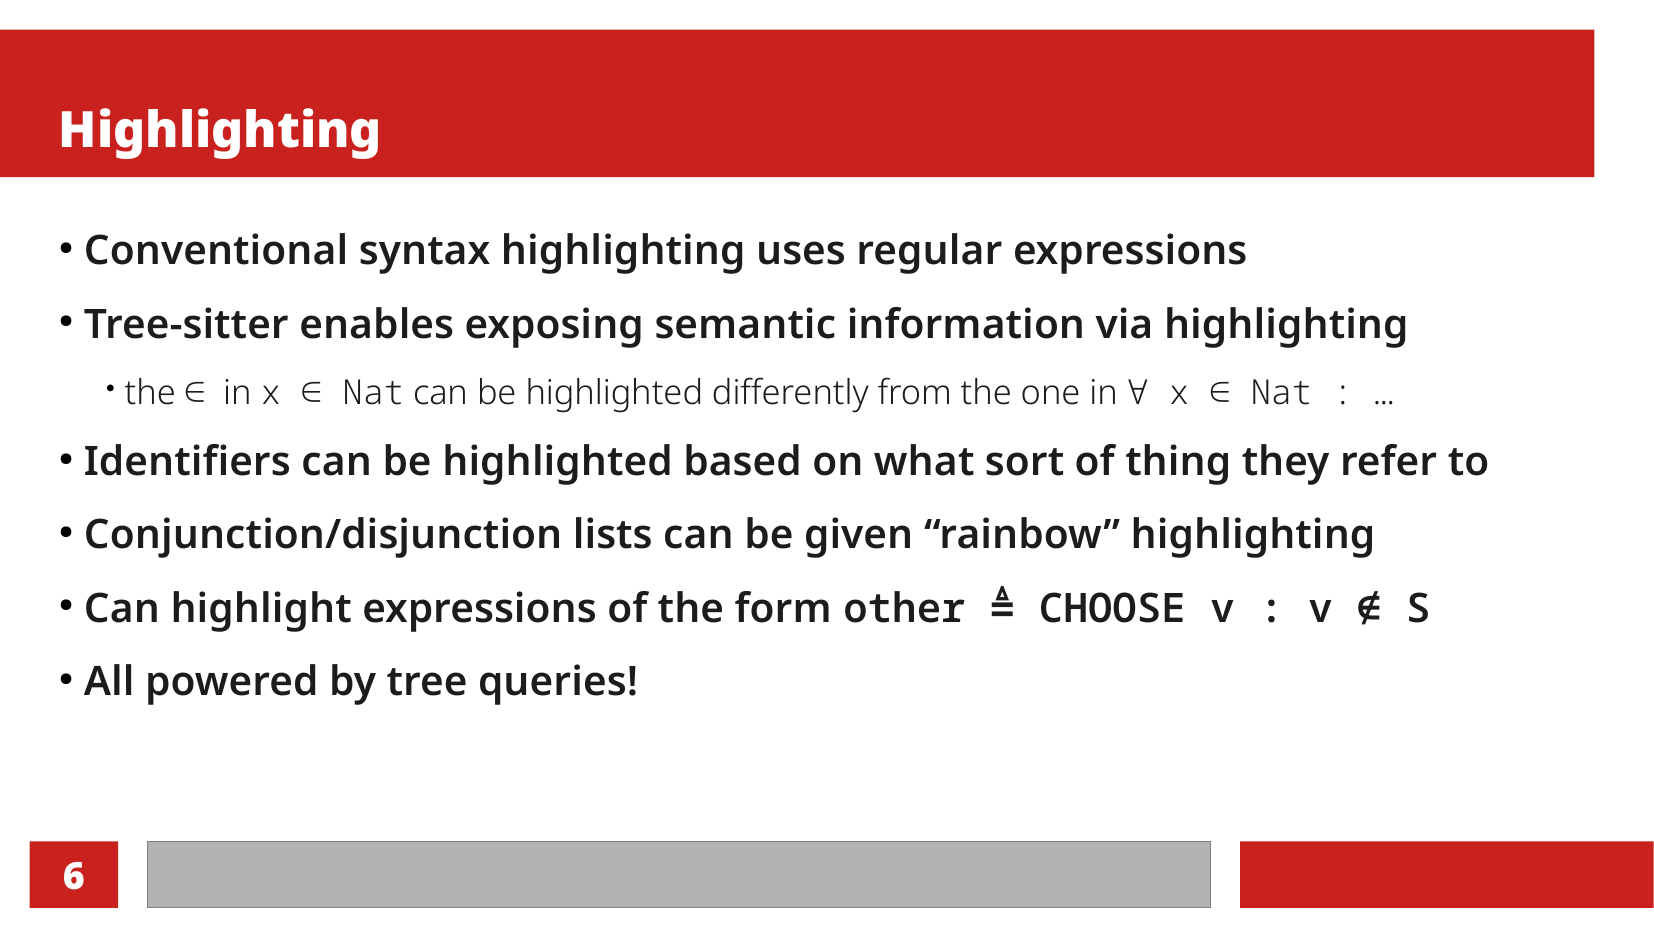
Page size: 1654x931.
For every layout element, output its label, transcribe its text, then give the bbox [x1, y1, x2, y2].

title Highlighting [59, 44, 1595, 163]
list Conventional syntax highlighting uses regular expressions Tree-sitter enables exposing semantic information via highlighting the ∈ in x ∈ Nat can be highlighted differently from the one in ∀ x ∈ Nat : … Identifiers can be highlighted based on what sort of thing they refer to Conjunction/disjunction lists can be given “rainbow” highlighting Can highlight expressions of the form other ≜ CHOOSE v : v ∉ S All powered by tree queries! [59, 221, 1565, 798]
